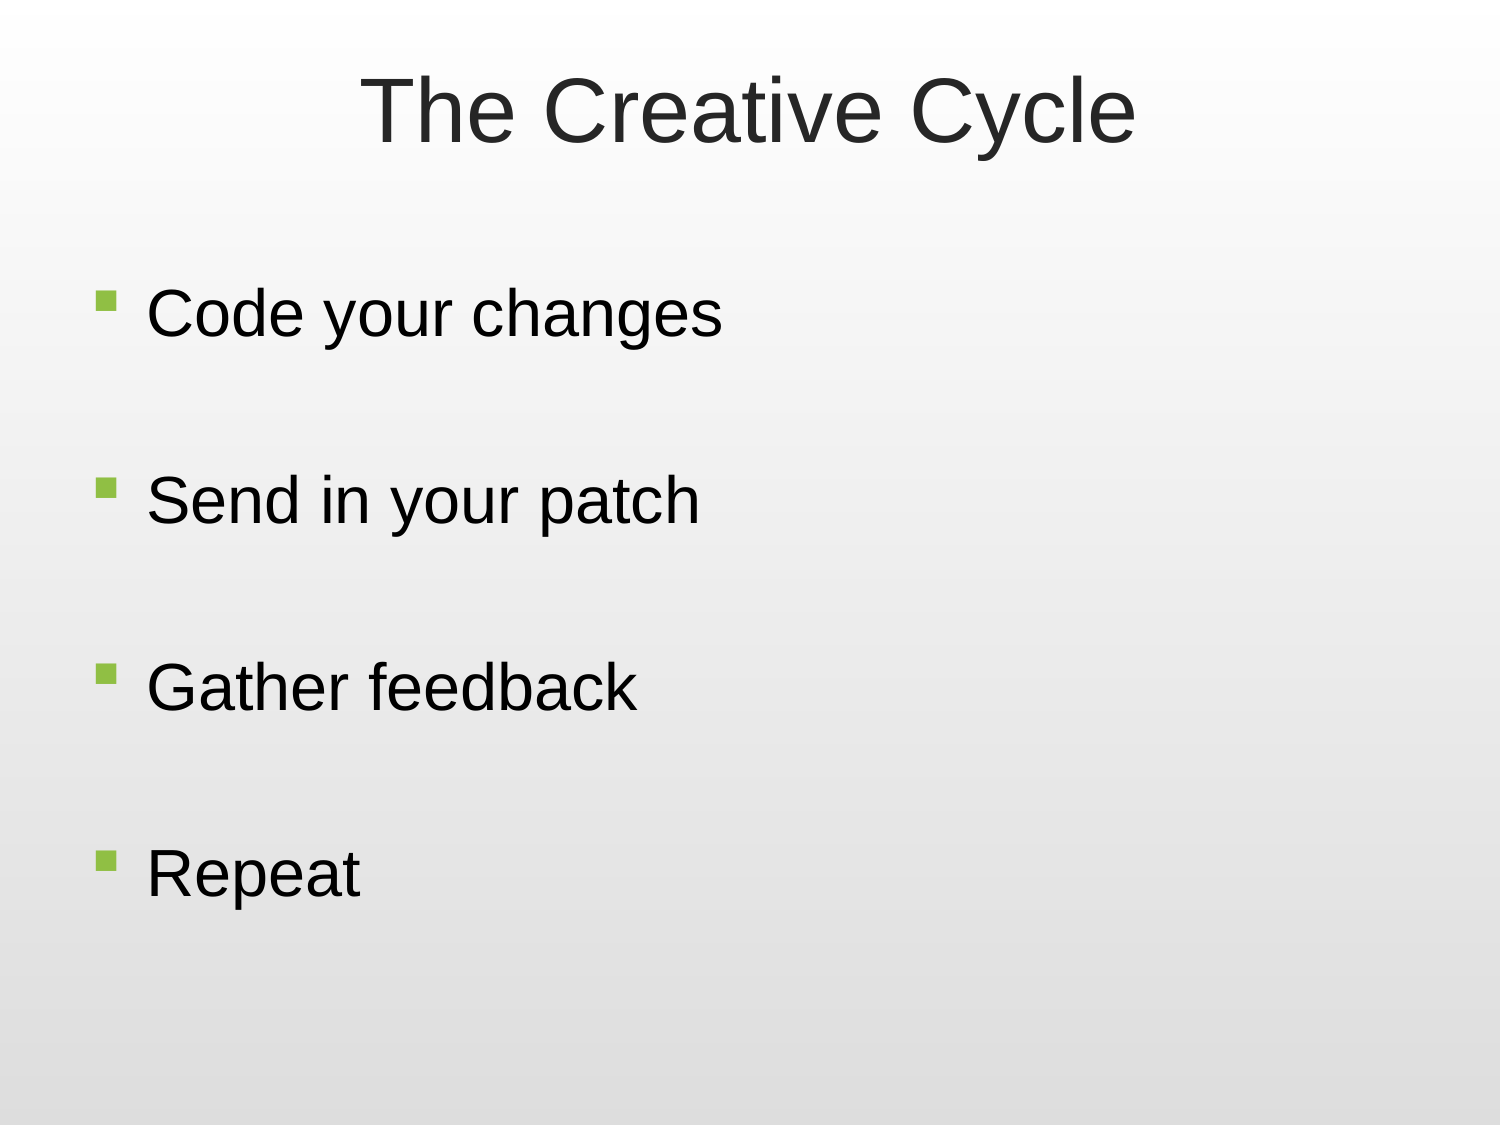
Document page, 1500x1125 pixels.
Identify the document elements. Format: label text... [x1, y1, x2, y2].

title The Creative Cycle [75, 19, 1425, 191]
list Code your changes Send in your patch Gather feedback Repeat [75, 262, 1425, 1005]
